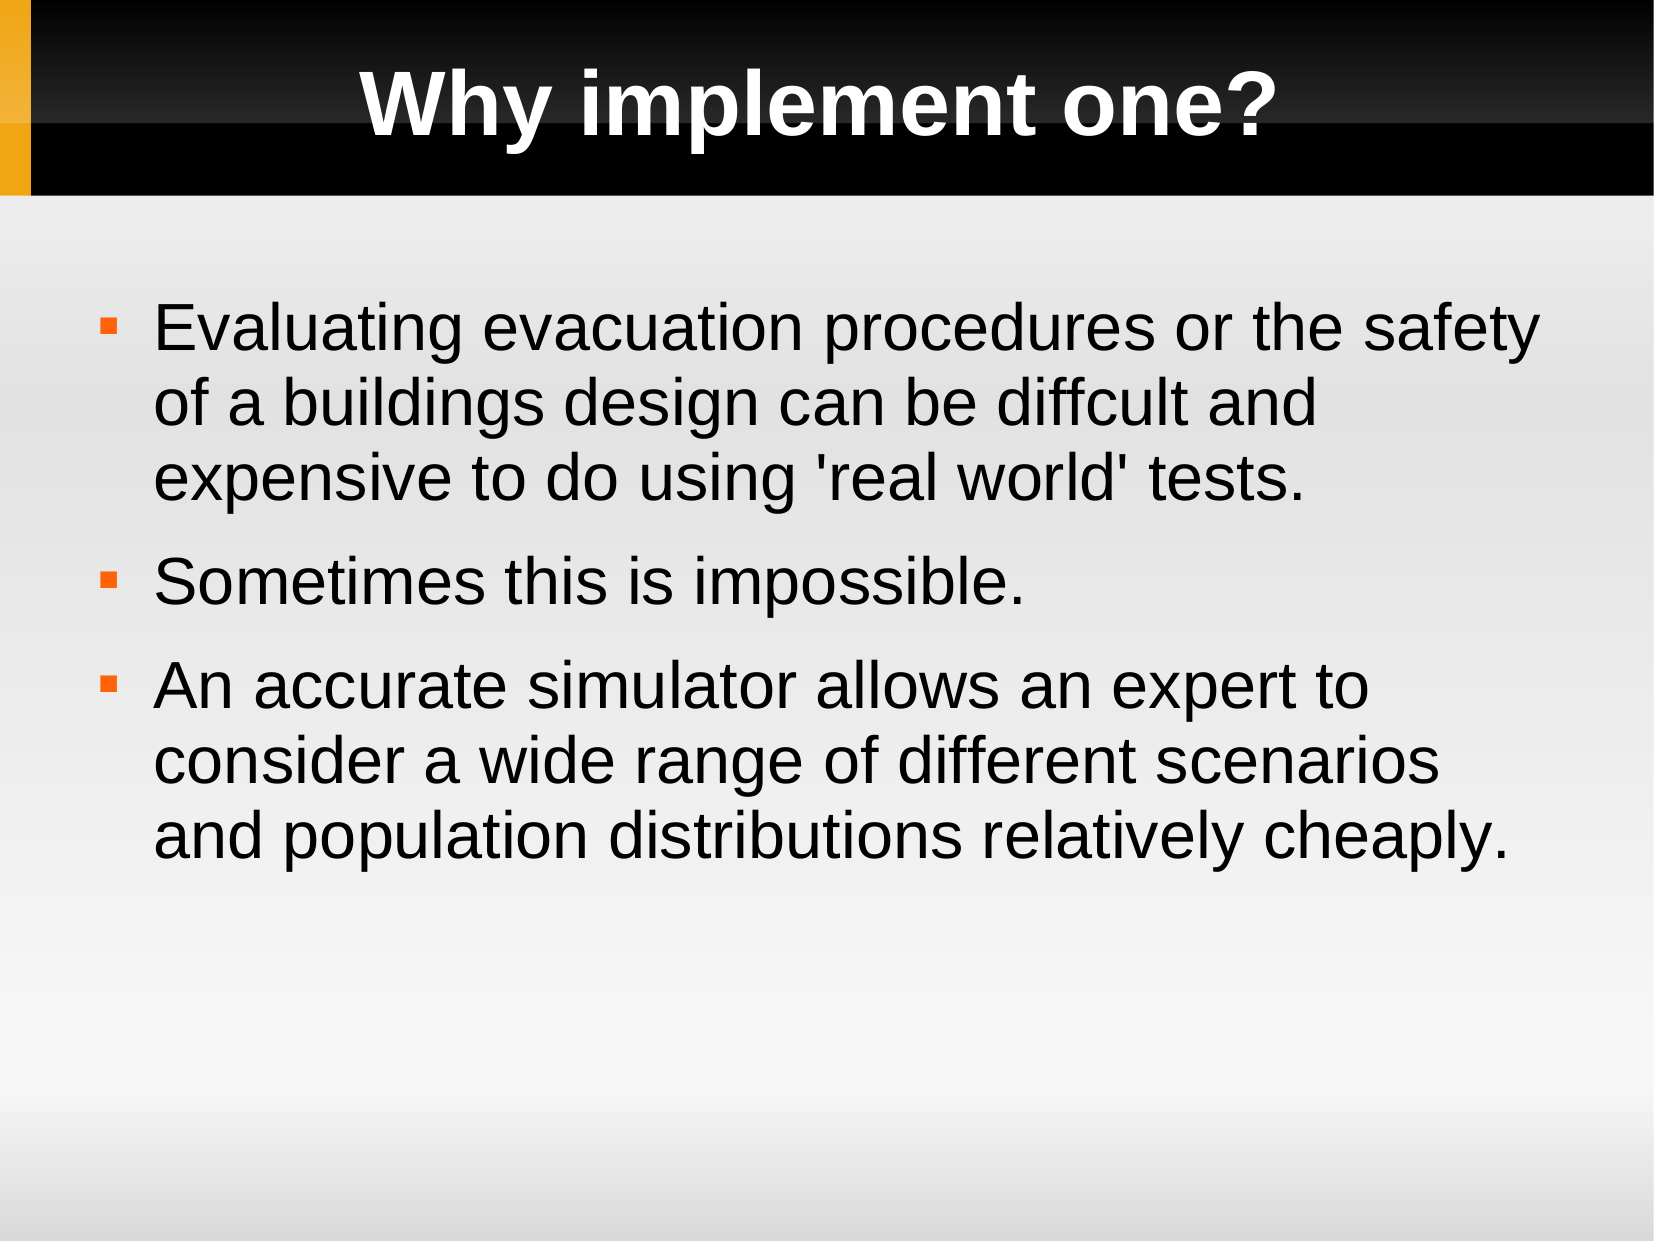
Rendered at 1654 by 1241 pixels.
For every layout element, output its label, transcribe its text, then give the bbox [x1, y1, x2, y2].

picture [0, 0, 1654, 1241]
list Evaluating evacuation procedures or the safety of a buildings design can be diffcult and expensive to do using 'real world' tests. Sometimes this is impossible. An accurate simulator allows an expert to consider a wide range of different scenarios and population distributions relatively cheaply. [82, 290, 1571, 1109]
title Why implement one? [76, 0, 1565, 208]
